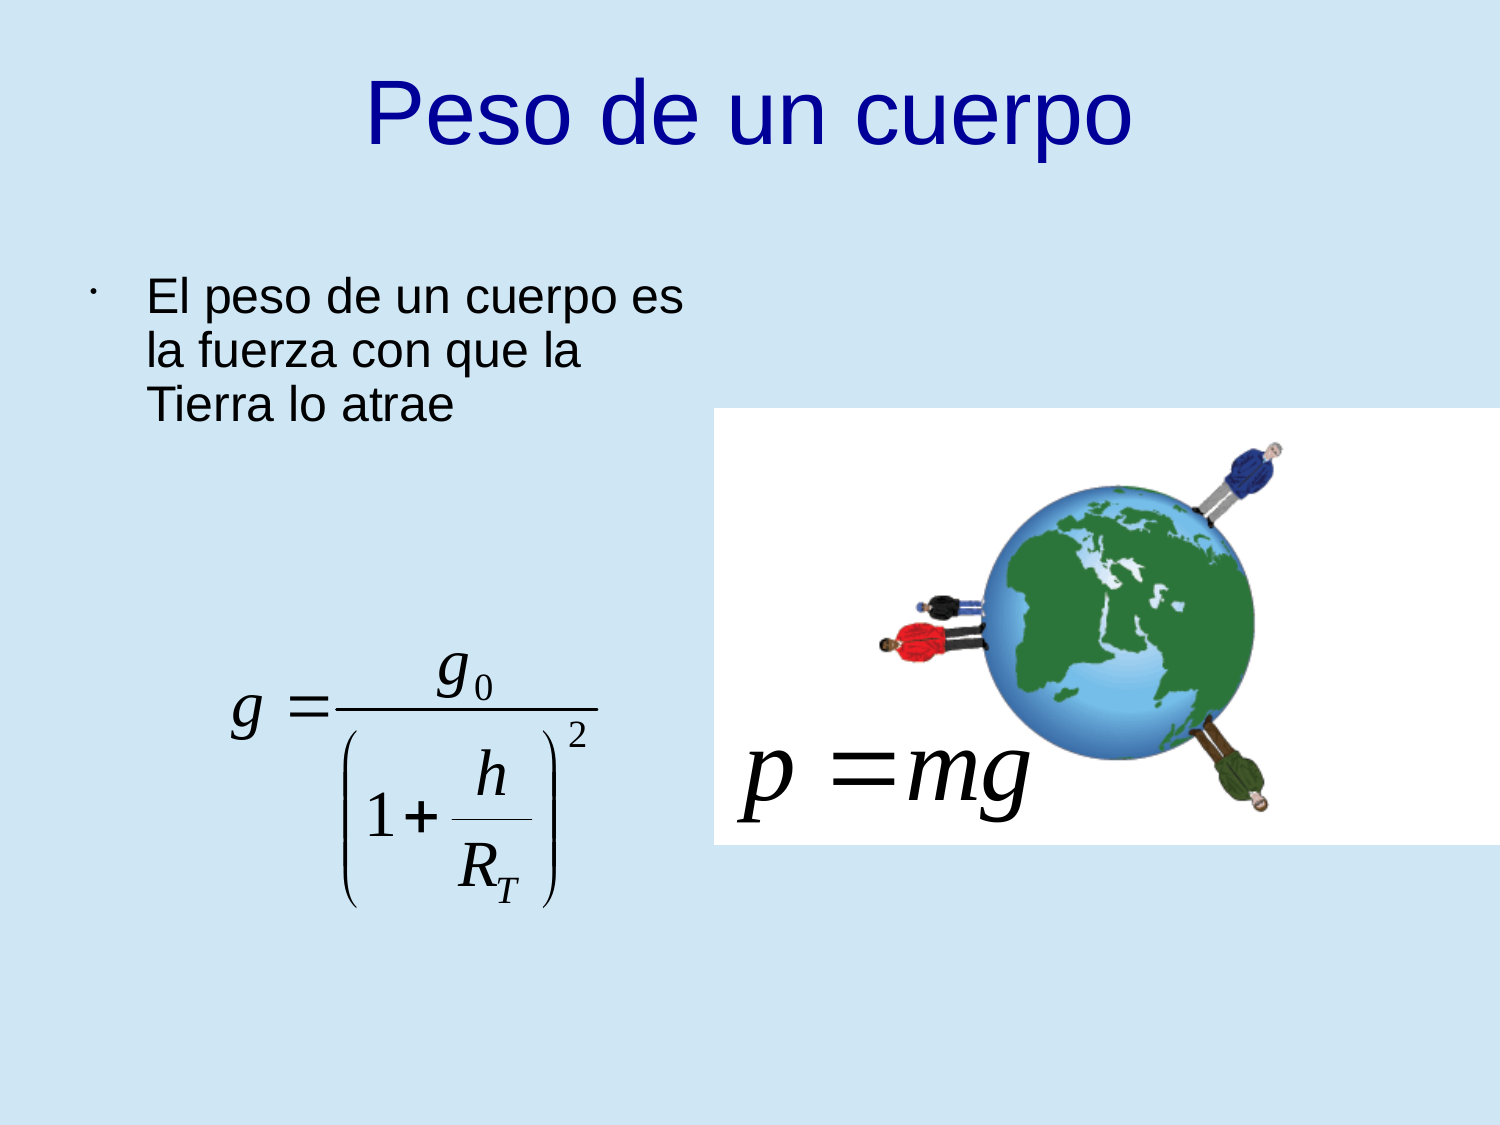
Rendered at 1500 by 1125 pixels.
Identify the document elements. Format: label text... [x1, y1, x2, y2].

chart [714, 704, 1057, 845]
picture [714, 408, 1500, 845]
title Peso de un cuerpo [75, 45, 1425, 233]
list El peso de un cuerpo es la fuerza con que la Tierra lo atrae [75, 262, 738, 1005]
chart [218, 621, 609, 924]
